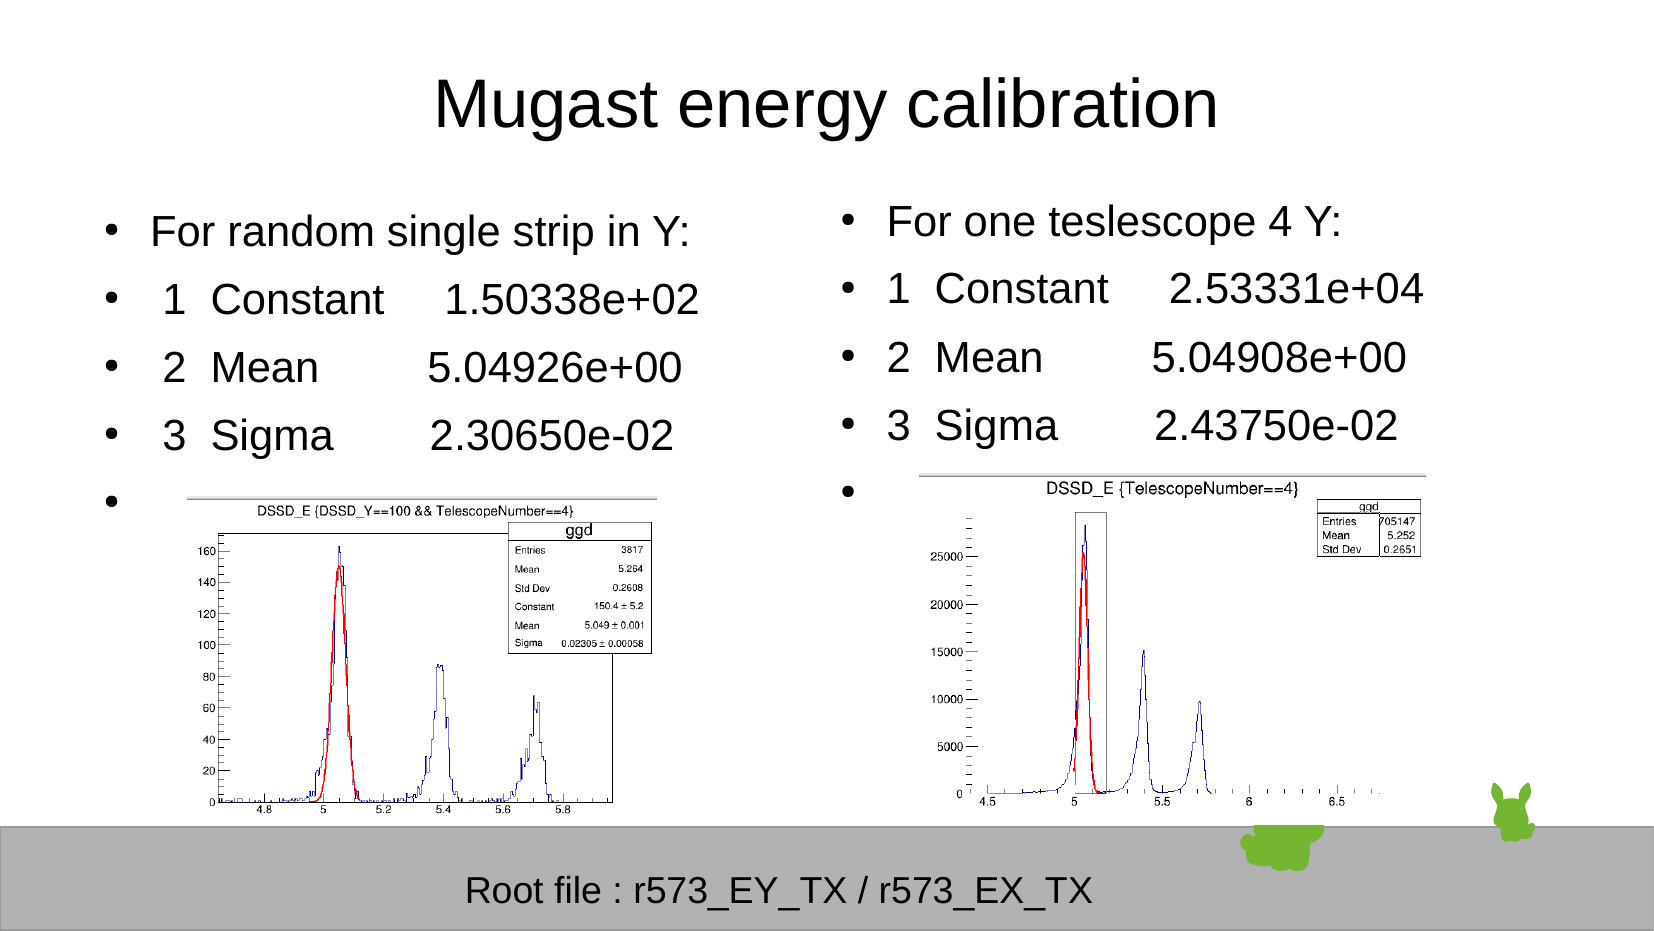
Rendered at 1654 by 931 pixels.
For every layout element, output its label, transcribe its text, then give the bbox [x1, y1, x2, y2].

picture [919, 473, 1426, 826]
title Mugast energy calibration [88, 29, 1565, 178]
picture [187, 496, 657, 826]
list For random single strip in Y: 1 Constant 1.50338e+02 2 Mean 5.04926e+00 3 Sigma 2.30650e-02 [88, 206, 809, 461]
list For one teslescope 4 Y: 1 Constant 2.53331e+04 2 Mean 5.04908e+00 3 Sigma 2.43750e-02 [825, 196, 1546, 451]
text_box Root file : r573_EY_TX / r573_EX_TX [450, 862, 1163, 920]
